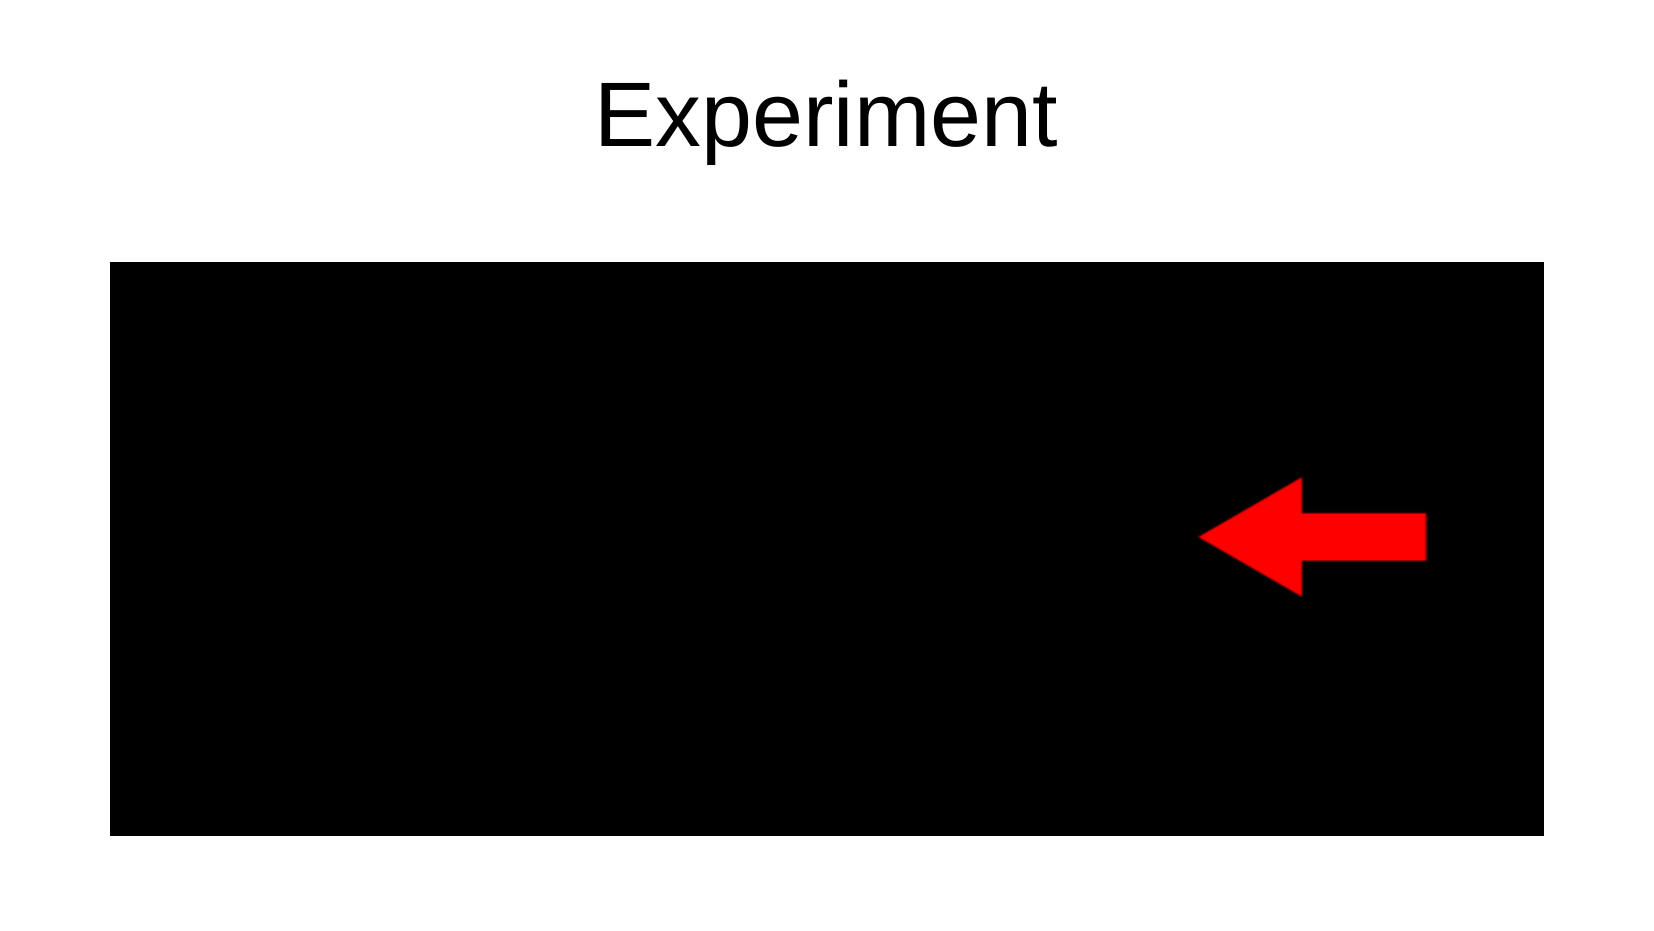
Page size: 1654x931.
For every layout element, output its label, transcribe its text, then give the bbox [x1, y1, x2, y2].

picture [110, 262, 1544, 836]
title Experiment [82, 37, 1571, 193]
